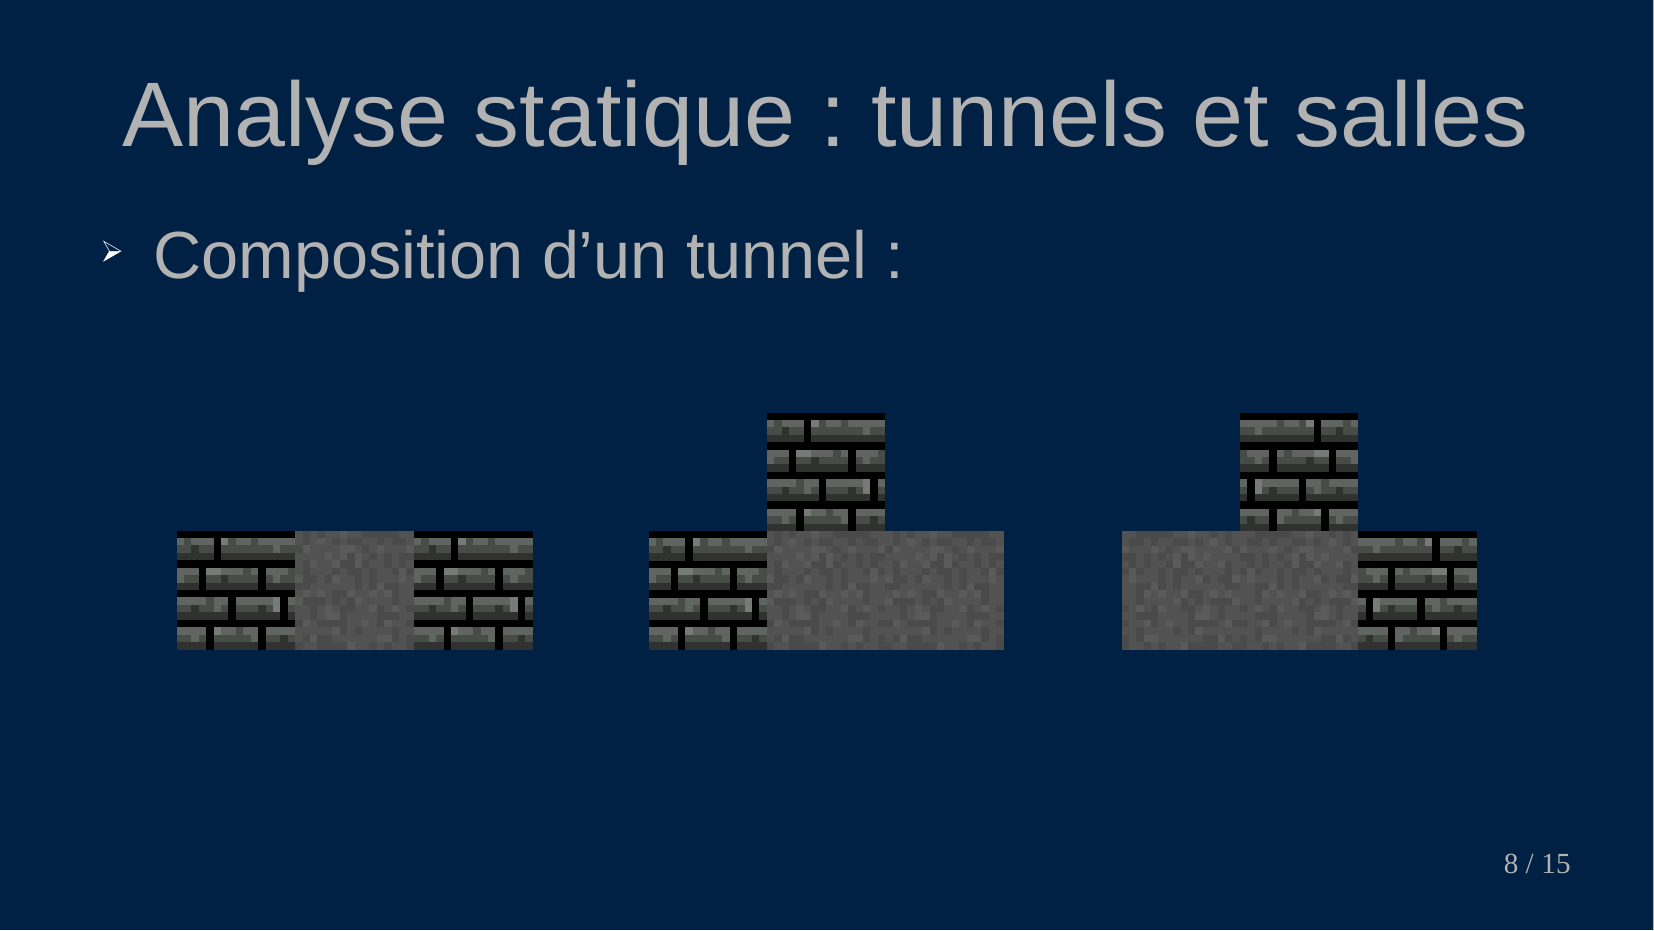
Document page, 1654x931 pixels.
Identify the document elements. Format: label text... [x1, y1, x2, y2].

picture [1122, 413, 1477, 650]
list Composition d’un tunnel : [82, 217, 1571, 758]
picture [649, 413, 1004, 650]
title Analyse statique : tunnels et salles [82, 37, 1571, 193]
picture [177, 531, 533, 650]
